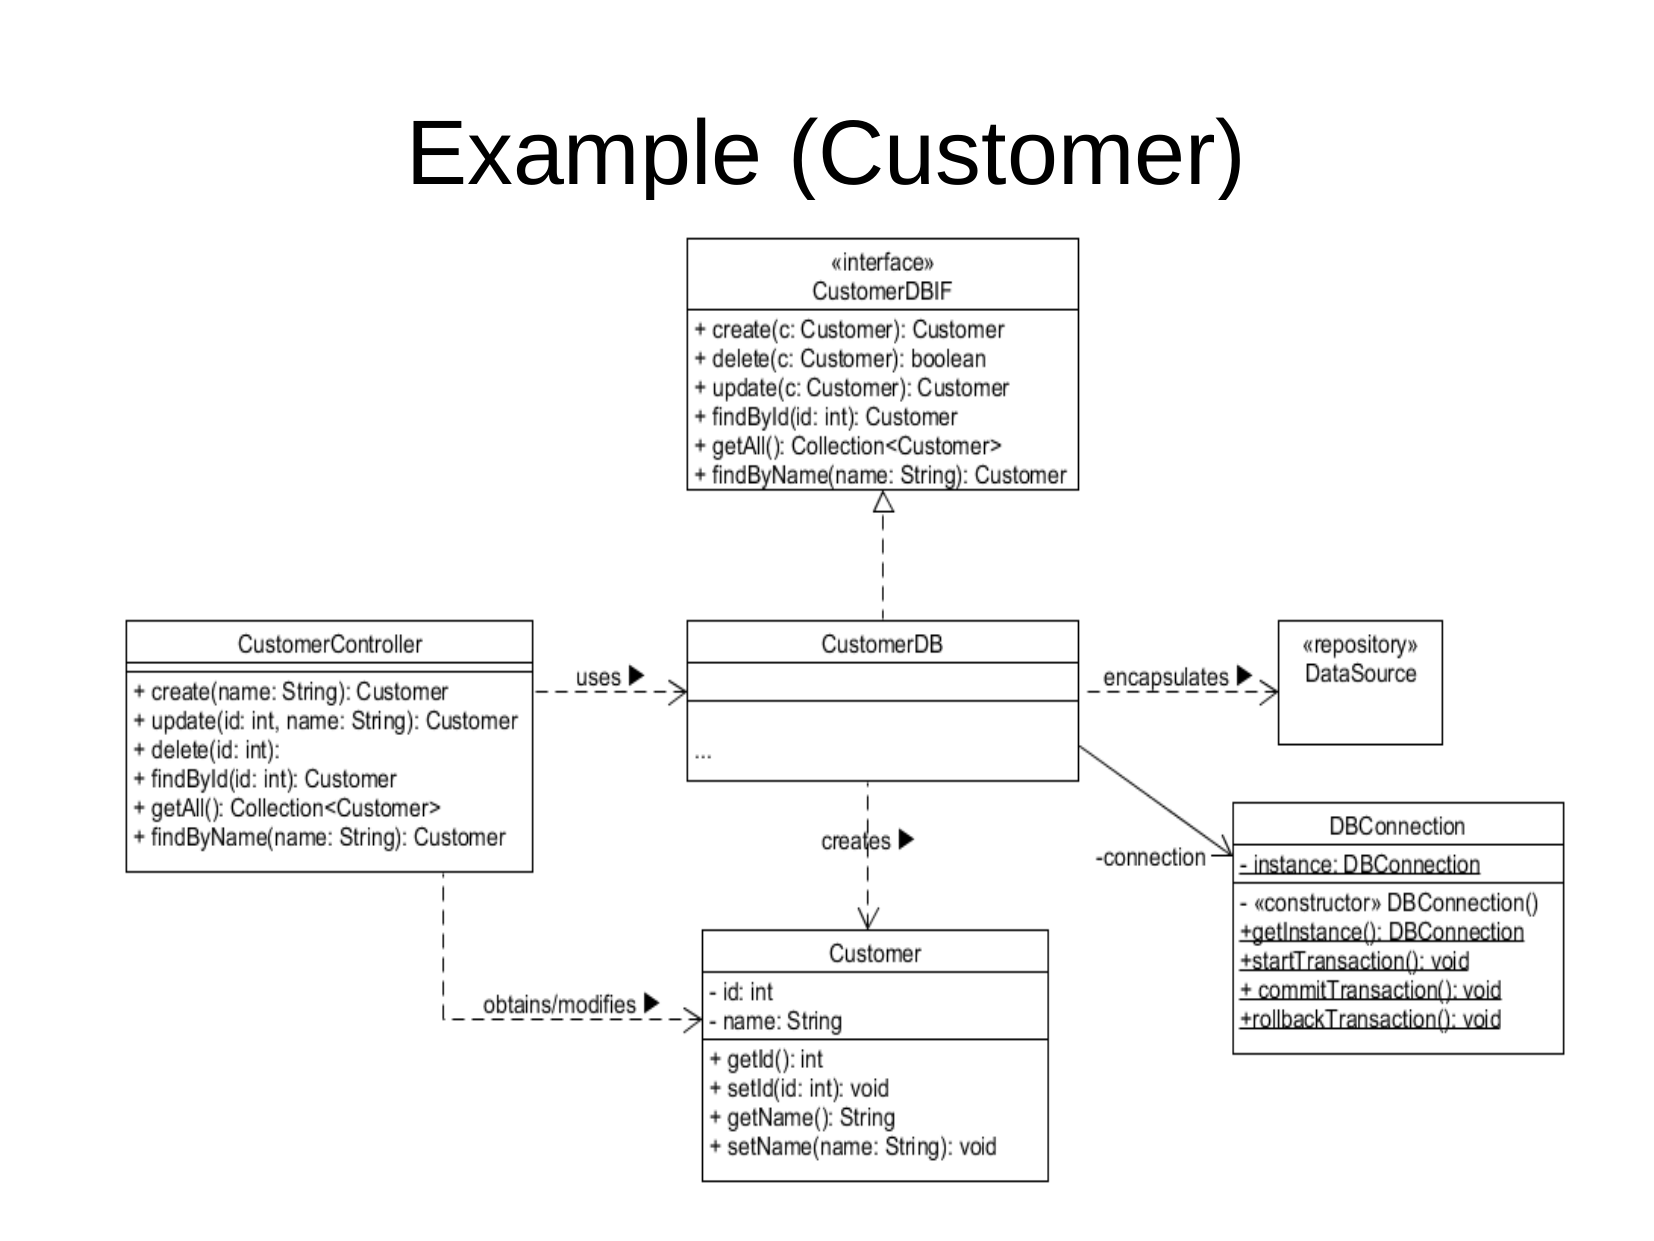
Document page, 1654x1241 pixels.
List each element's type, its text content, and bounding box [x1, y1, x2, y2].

picture [94, 200, 1595, 1219]
title Example (Customer) [82, 49, 1571, 257]
